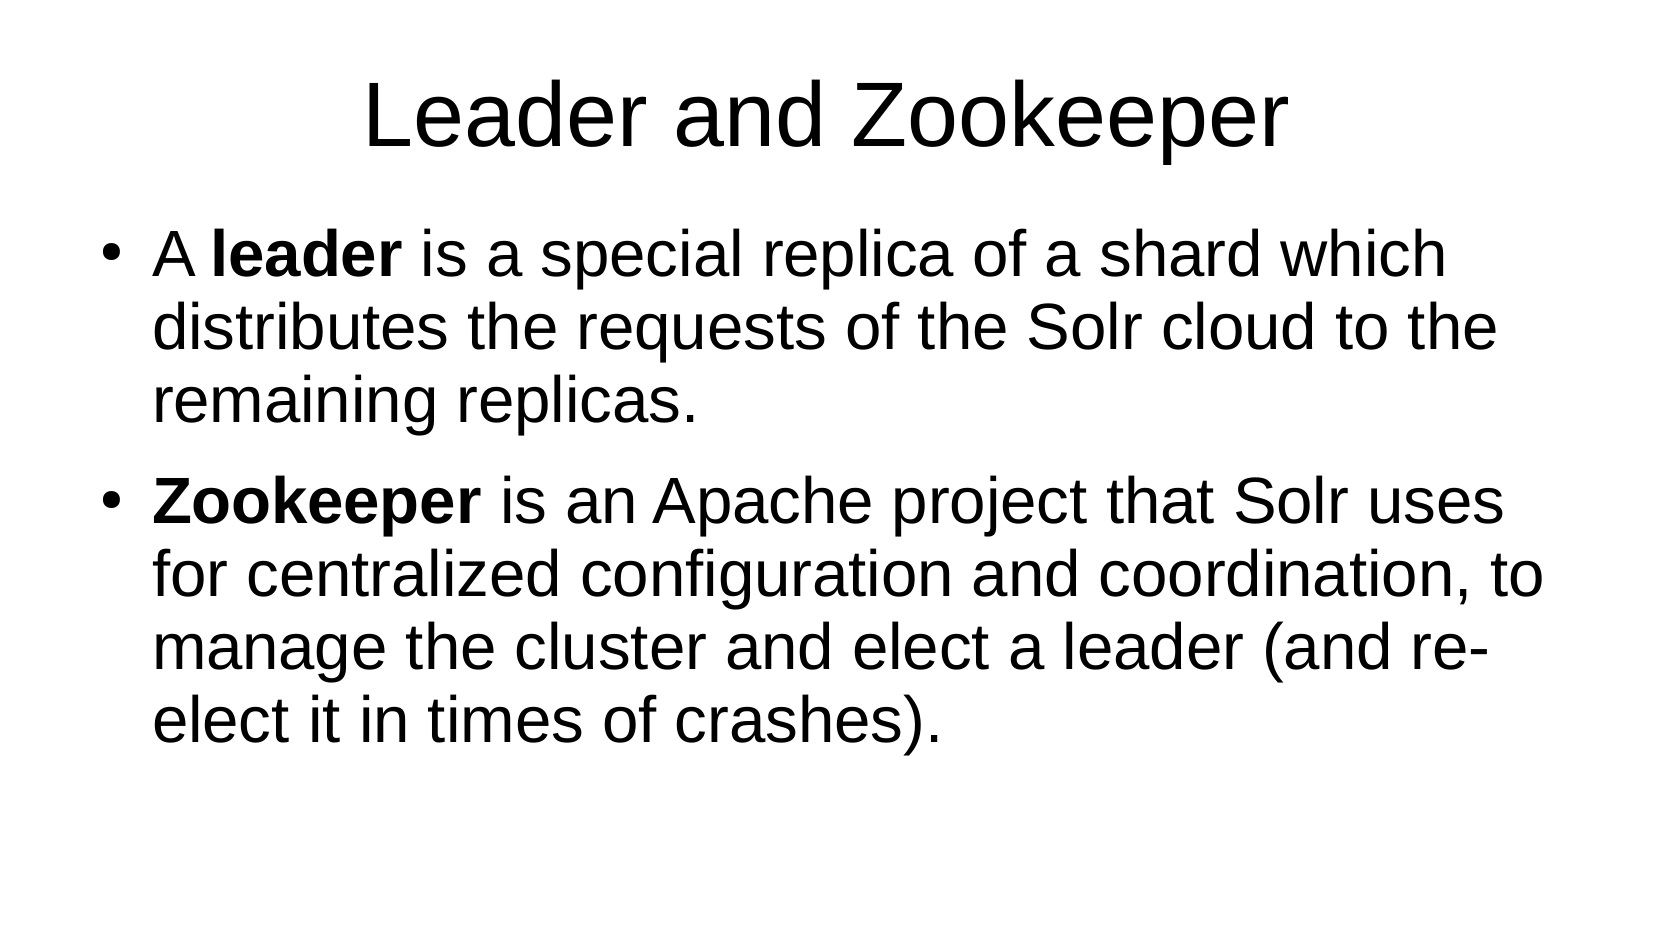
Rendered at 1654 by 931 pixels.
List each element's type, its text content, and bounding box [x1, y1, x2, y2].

title Leader and Zookeeper [82, 37, 1571, 193]
list A leader is a special replica of a shard which distributes the requests of the Solr cloud to the remaining replicas. Zookeeper is an Apache project that Solr uses for centralized configuration and coordination, to manage the cluster and elect a leader (and re-elect it in times of crashes). [82, 217, 1571, 758]
